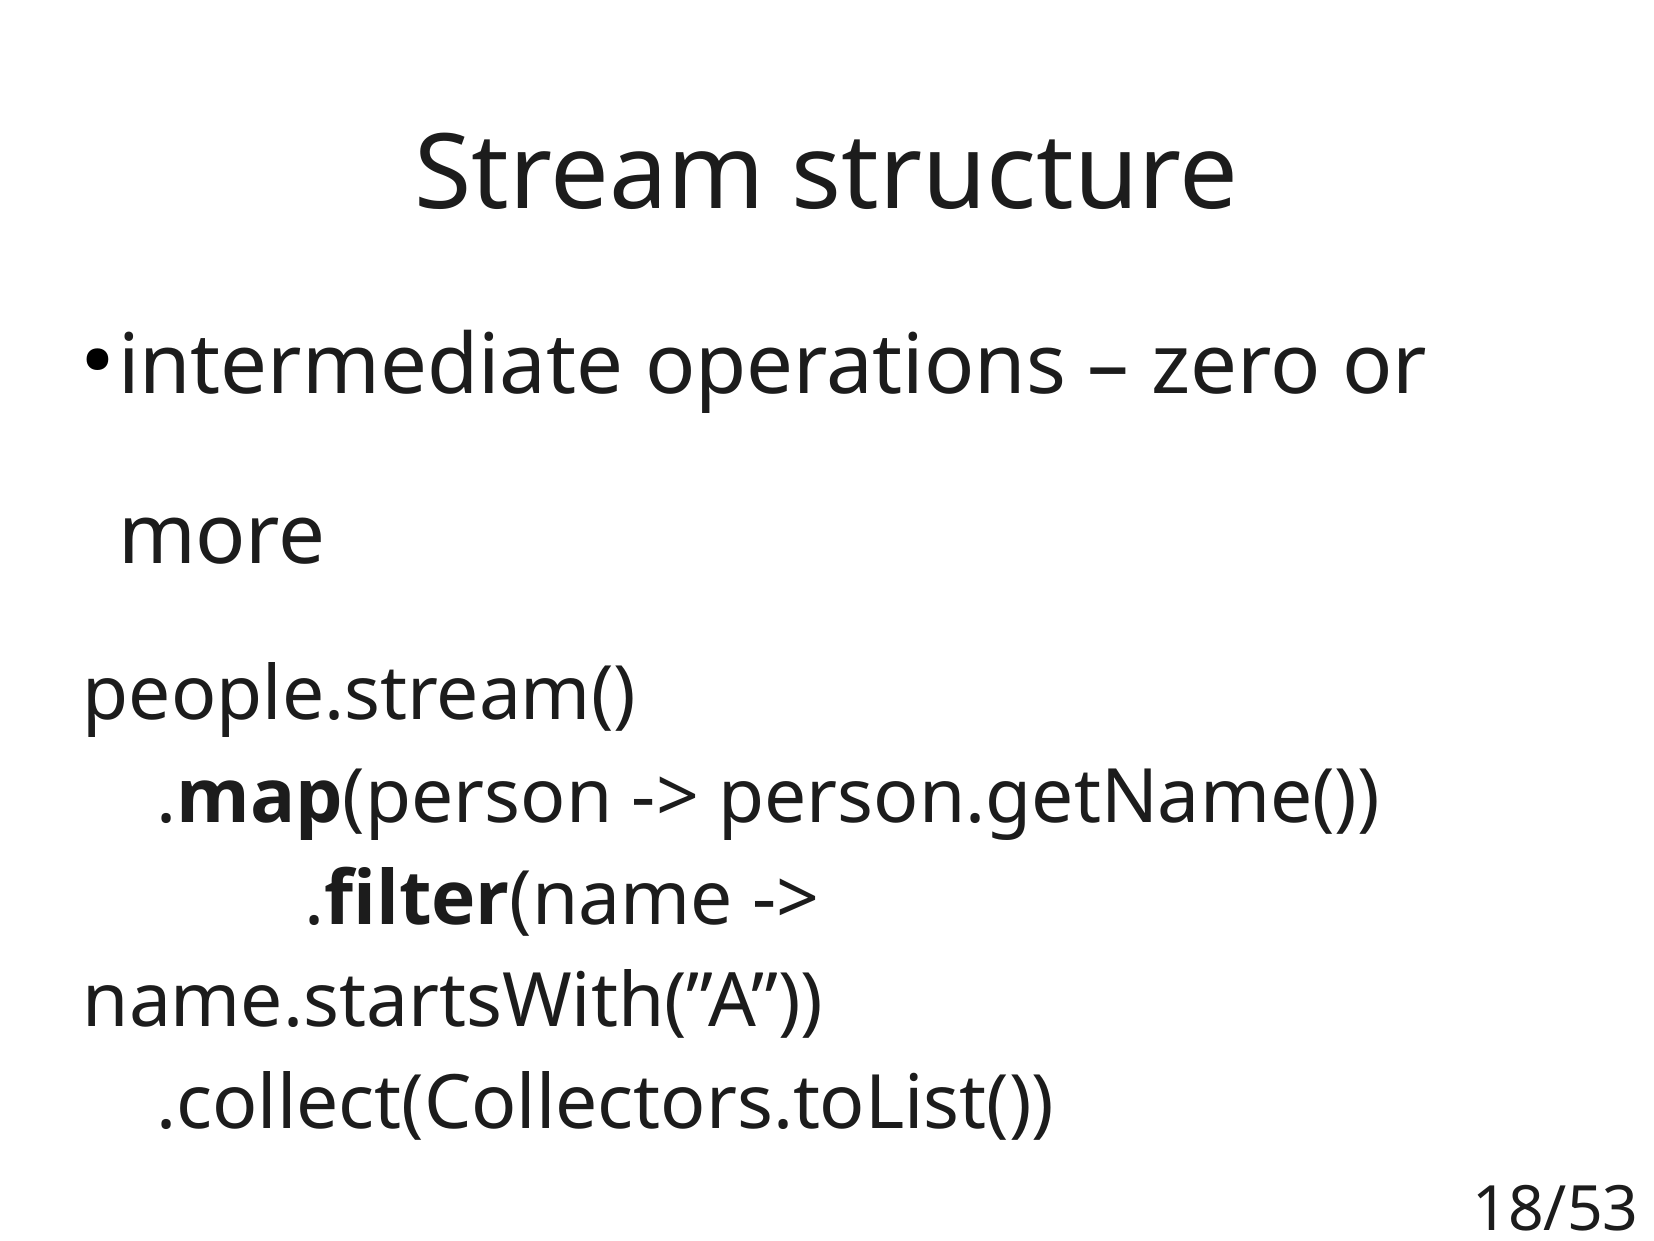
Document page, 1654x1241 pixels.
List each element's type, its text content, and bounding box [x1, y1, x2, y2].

text_box <numer>/53 [1071, 1155, 1654, 1241]
title Stream structure [82, 64, 1571, 272]
subtitle intermediate operations – zero or more people.stream() .map(person -> person.getName()) .filter(name -> name.startsWith(”A”)) .collect(Collectors.toList()) [82, 290, 1571, 1109]
